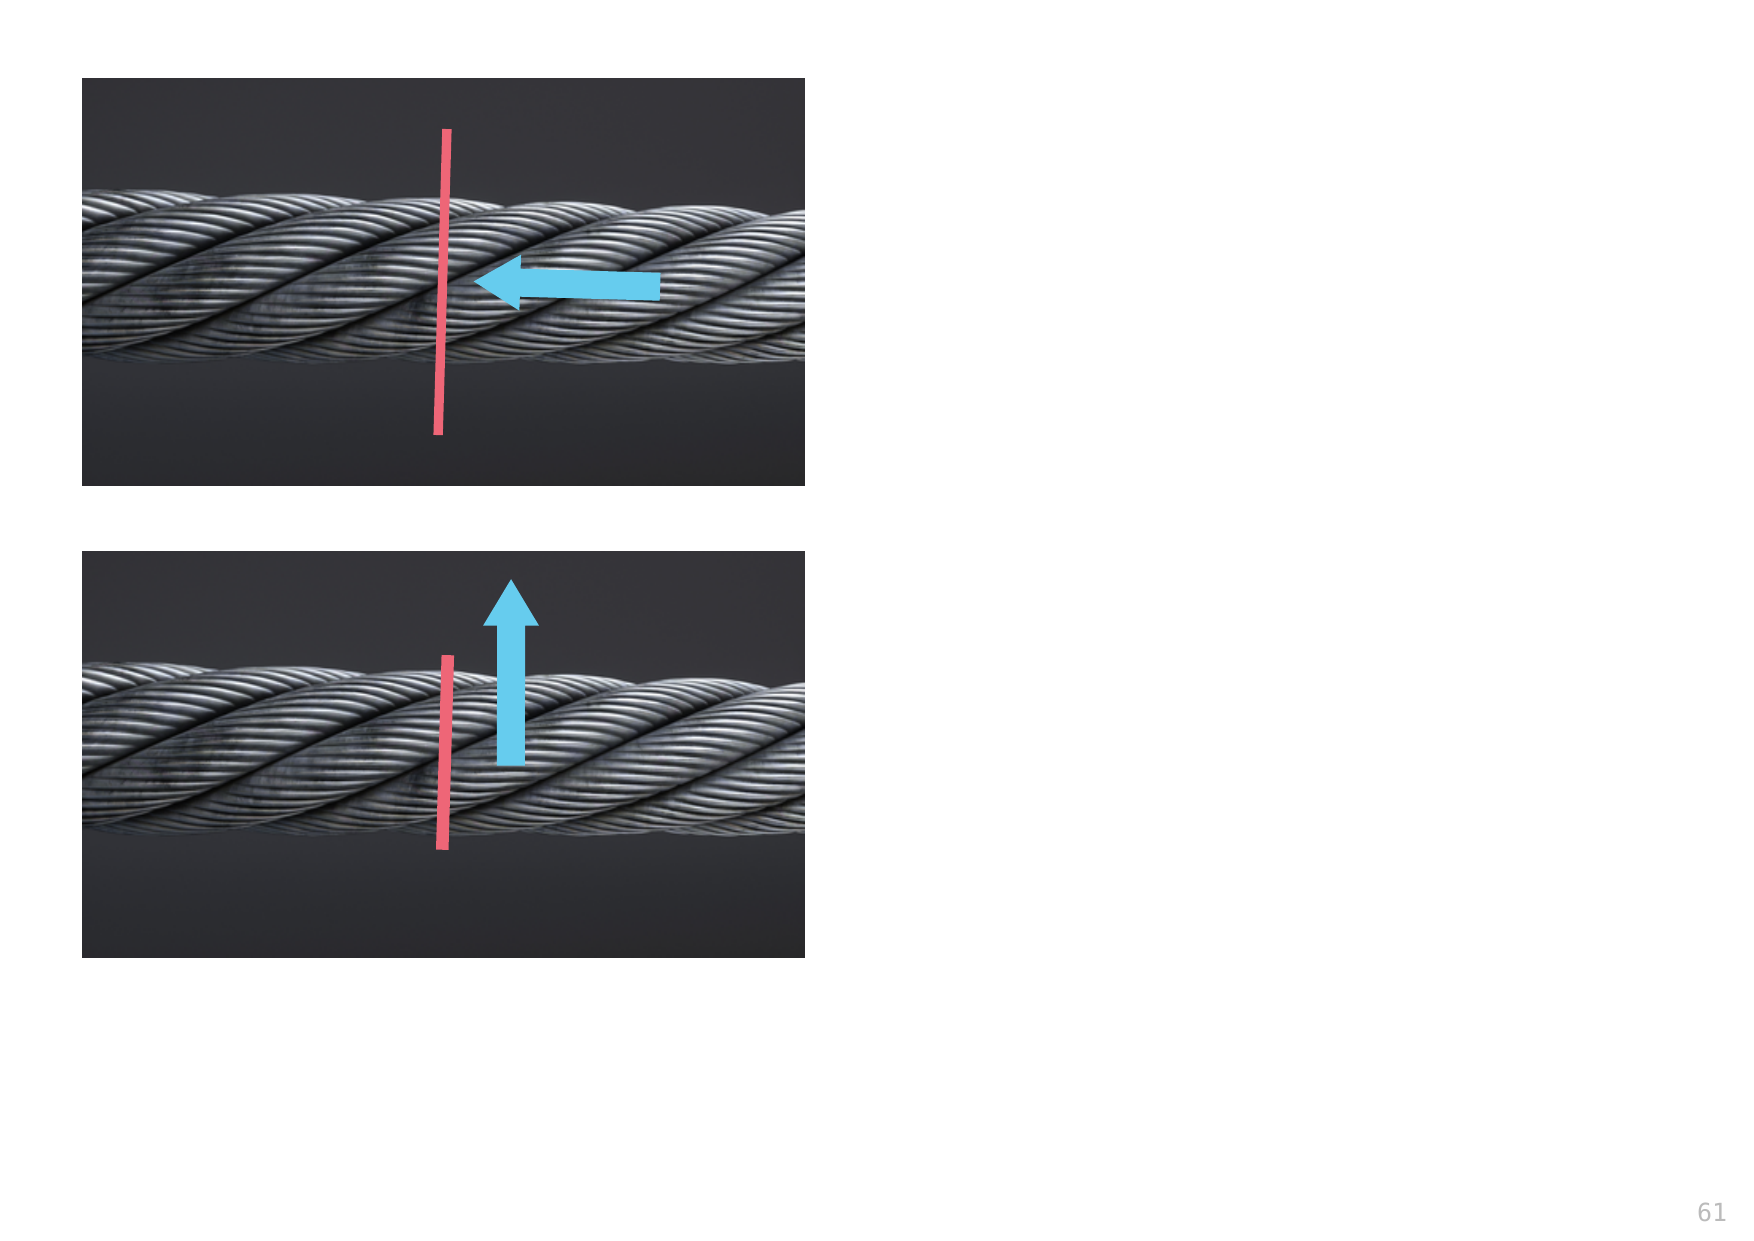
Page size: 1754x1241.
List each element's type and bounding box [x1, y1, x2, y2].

picture [82, 78, 805, 486]
picture [82, 551, 805, 958]
text_box [473, 254, 661, 311]
text_box [483, 579, 540, 766]
